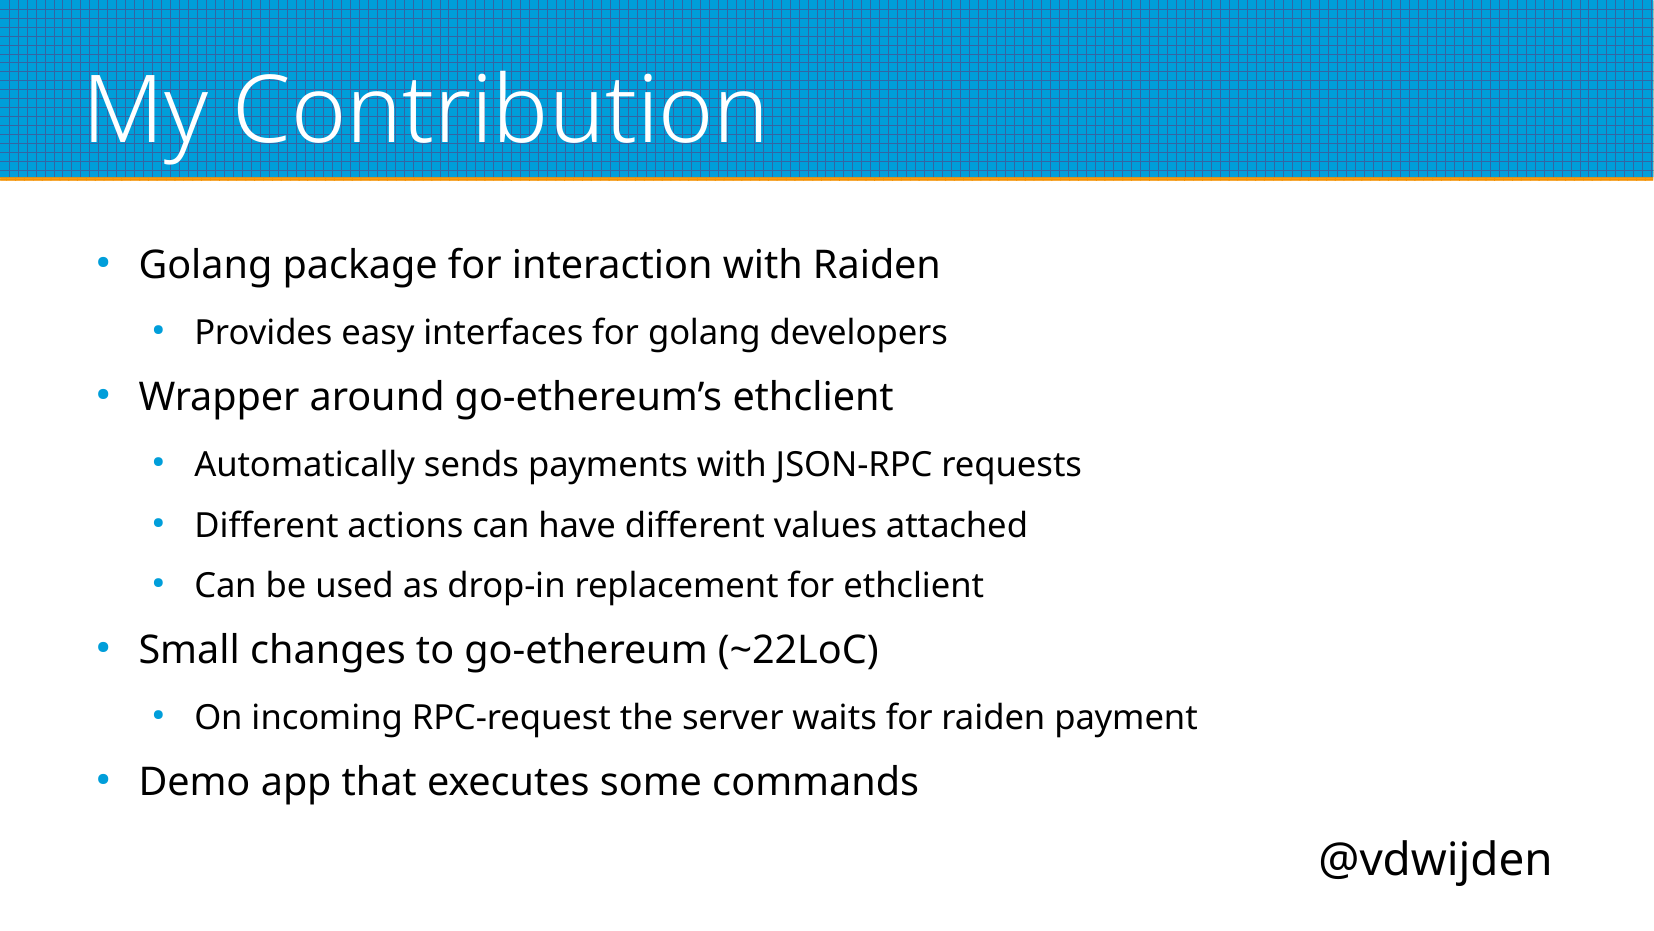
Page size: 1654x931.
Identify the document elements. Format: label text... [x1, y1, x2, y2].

title My Contribution [82, 14, 1571, 171]
text_box @vdwijden [1312, 825, 1576, 891]
list Golang package for interaction with Raiden Provides easy interfaces for golang developers Wrapper around go-ethereum’s ethclient Automatically sends payments with JSON-RPC requests Different actions can have different values attached Can be used as drop-in replacement for ethclient Small changes to go-ethereum (~22LoC) On incoming RPC-request the server waits for raiden payment Demo app that executes some commands [82, 236, 1563, 811]
